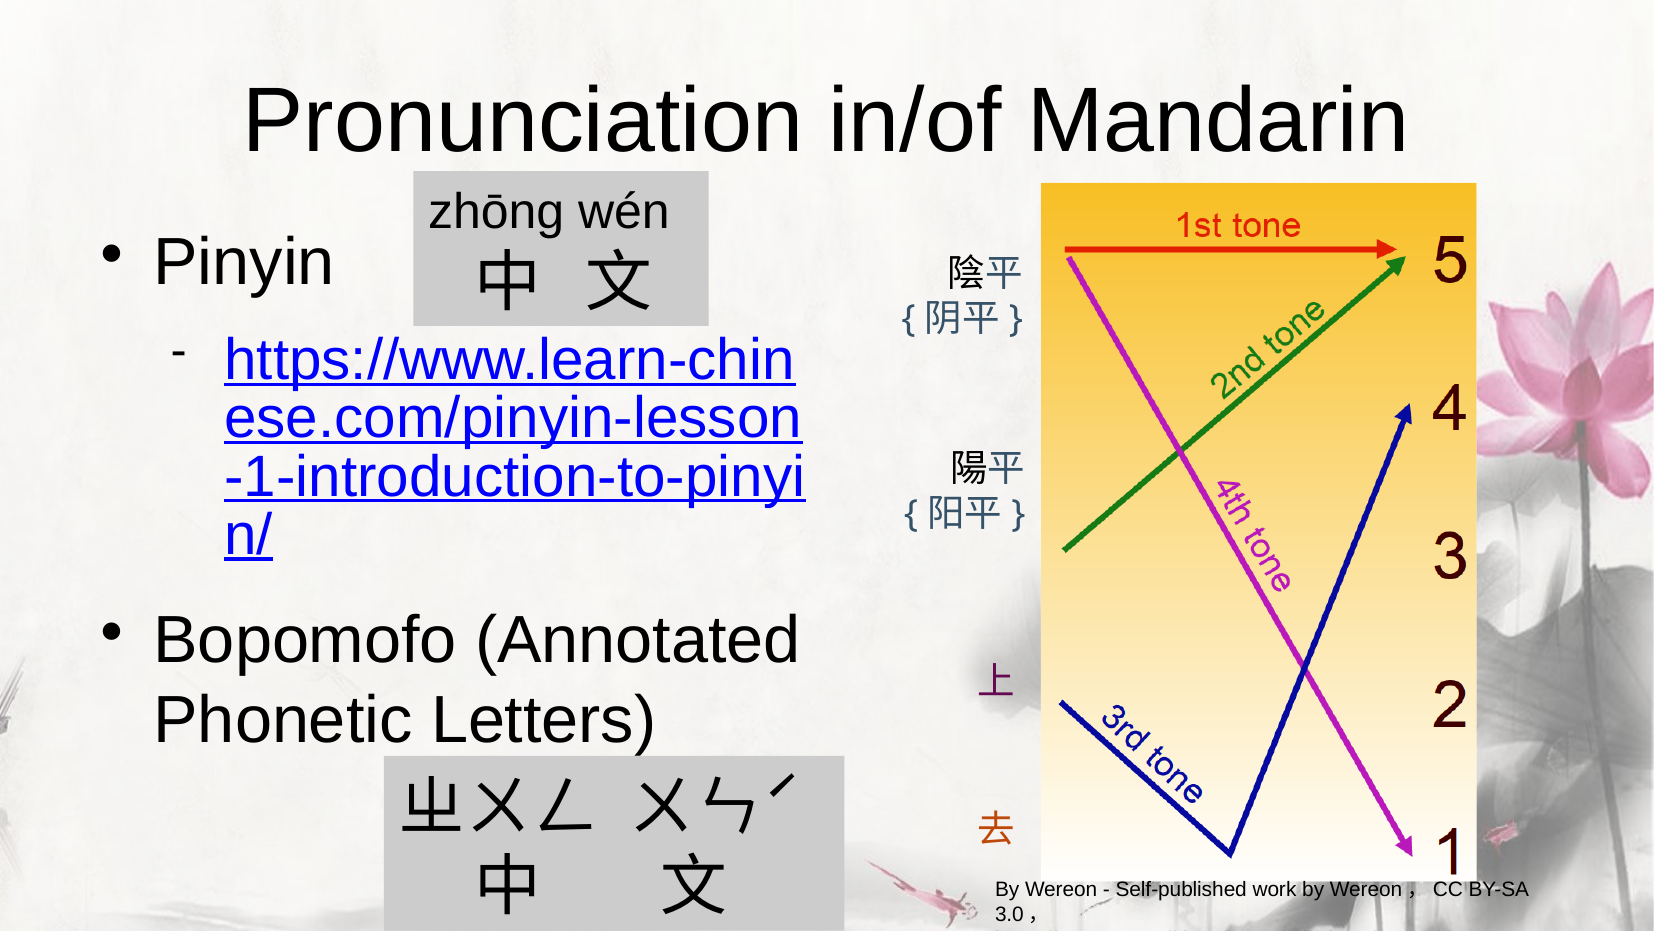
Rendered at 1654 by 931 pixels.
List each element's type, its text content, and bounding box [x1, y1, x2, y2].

picture [1040, 182, 1477, 868]
text_box Pinyin https://www.learn-chinese.com/pinyin-lesson-1-introduction-to-pinyin/ Bopomofo (Annotated Phonetic Letters) [82, 217, 809, 863]
text_box By Wereon - Self-published work by Wereon，CC BY-SA 3.0， https://commons.wikimedia.org/w/index.php?curid=1234099 [980, 868, 1589, 931]
text_box zhōng wén 中 文 [413, 171, 709, 326]
text_box Pronunciation in/of Mandarin [82, 59, 1571, 170]
text_box 陰平 {阴平} [873, 242, 1038, 347]
text_box 上 [962, 649, 1030, 710]
text_box ㄓㄨㄥ ㄨㄣˊ 中 文 [383, 755, 845, 931]
text_box 陽平 {阳平} [873, 436, 1041, 542]
text_box 去 [962, 797, 1030, 858]
